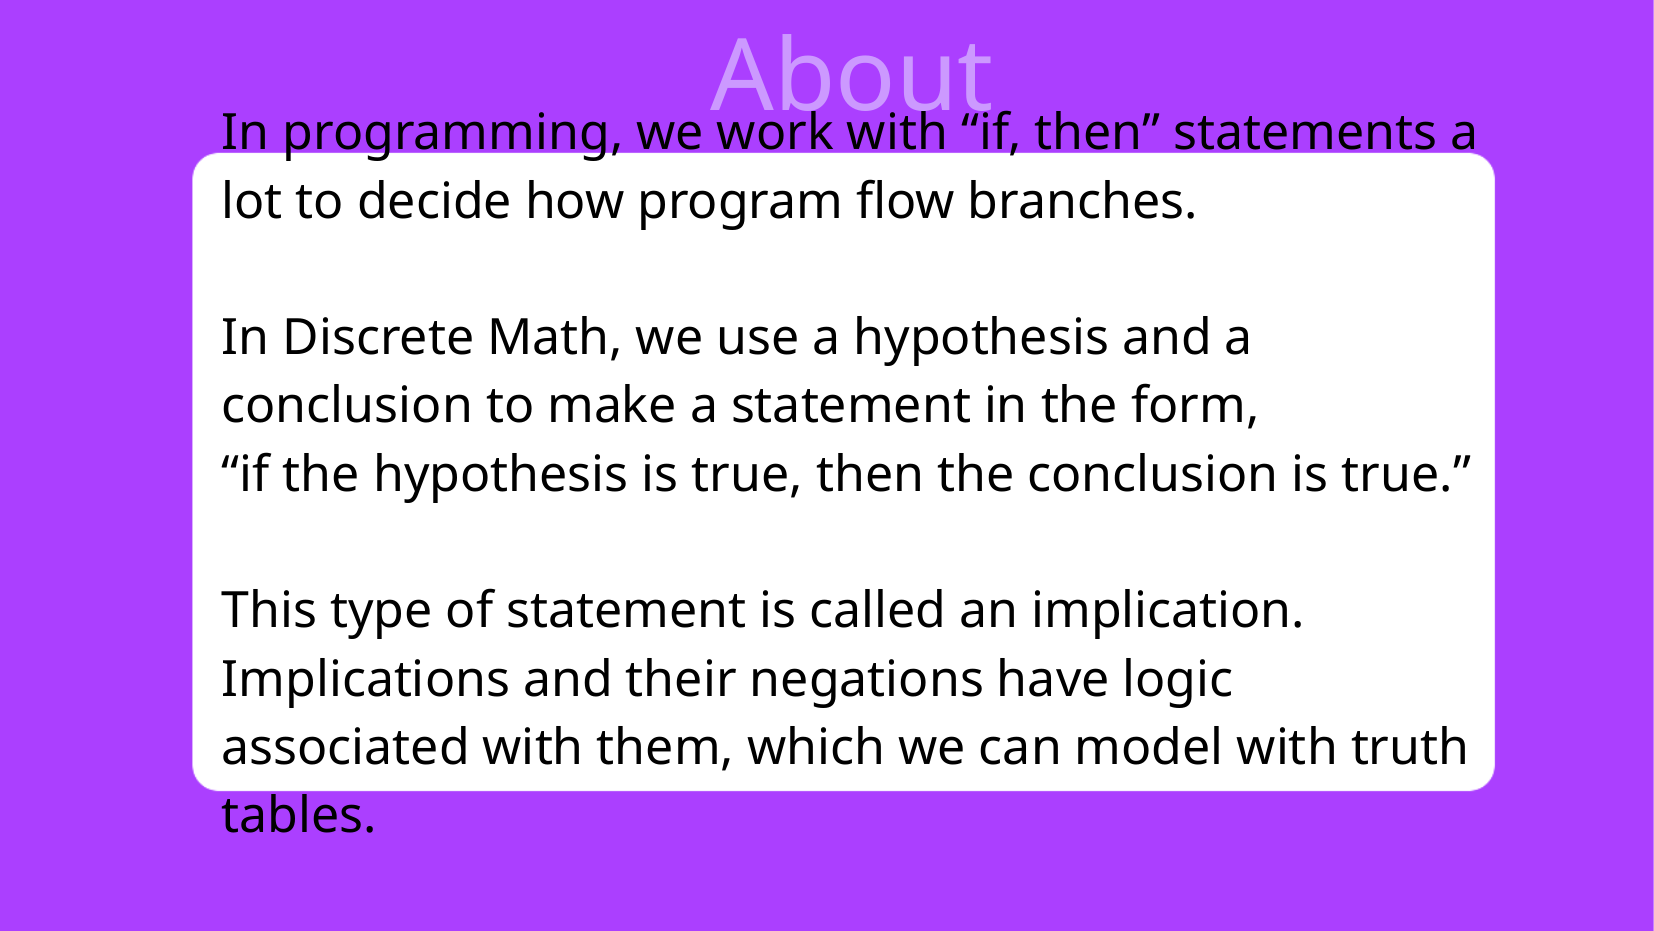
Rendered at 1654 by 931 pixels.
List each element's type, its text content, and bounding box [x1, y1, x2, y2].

text_box In programming, we work with “if, then” statements a lot to decide how program flow branches. In Discrete Math, we use a hypothesis and a conclusion to make a statement in the form, “if the hypothesis is true, then the conclusion is true.” This type of statement is called an implication. Implications and their negations have logic associated with them, which we can model with truth tables. [221, 175, 1485, 768]
picture [0, 0, 1654, 931]
title About [193, 13, 1511, 130]
